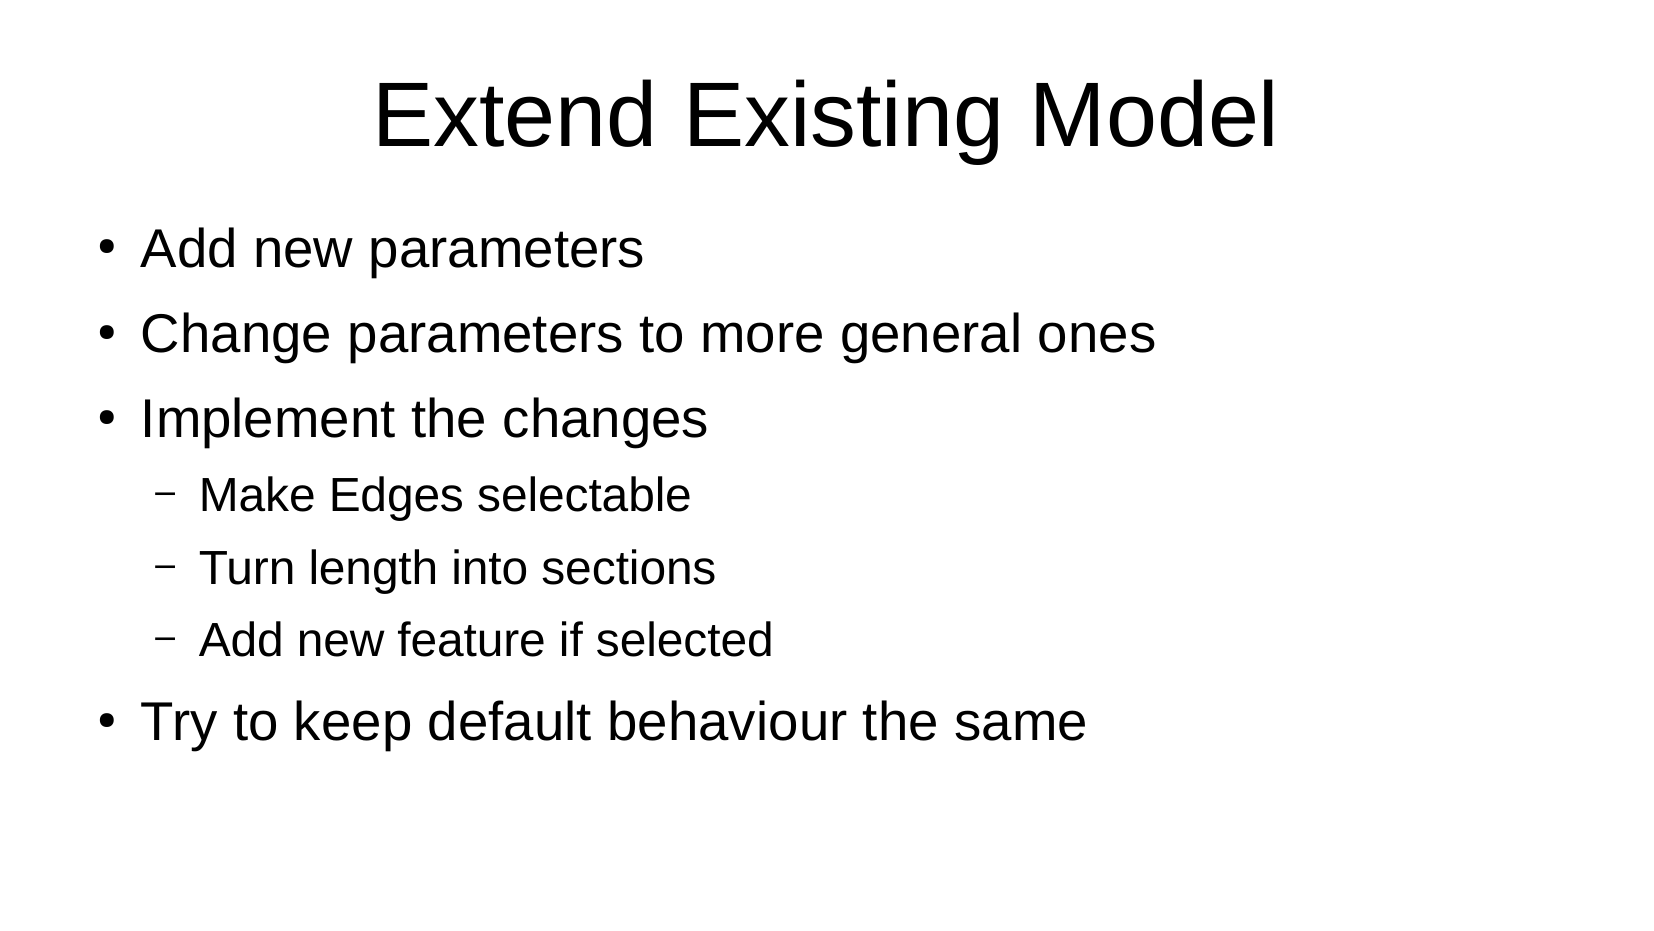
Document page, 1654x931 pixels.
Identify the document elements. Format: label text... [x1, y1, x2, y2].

title Extend Existing Model [82, 37, 1571, 193]
list Add new parameters Change parameters to more general ones Implement the changes Make Edges selectable Turn length into sections Add new feature if selected Try to keep default behaviour the same [82, 217, 1571, 758]
